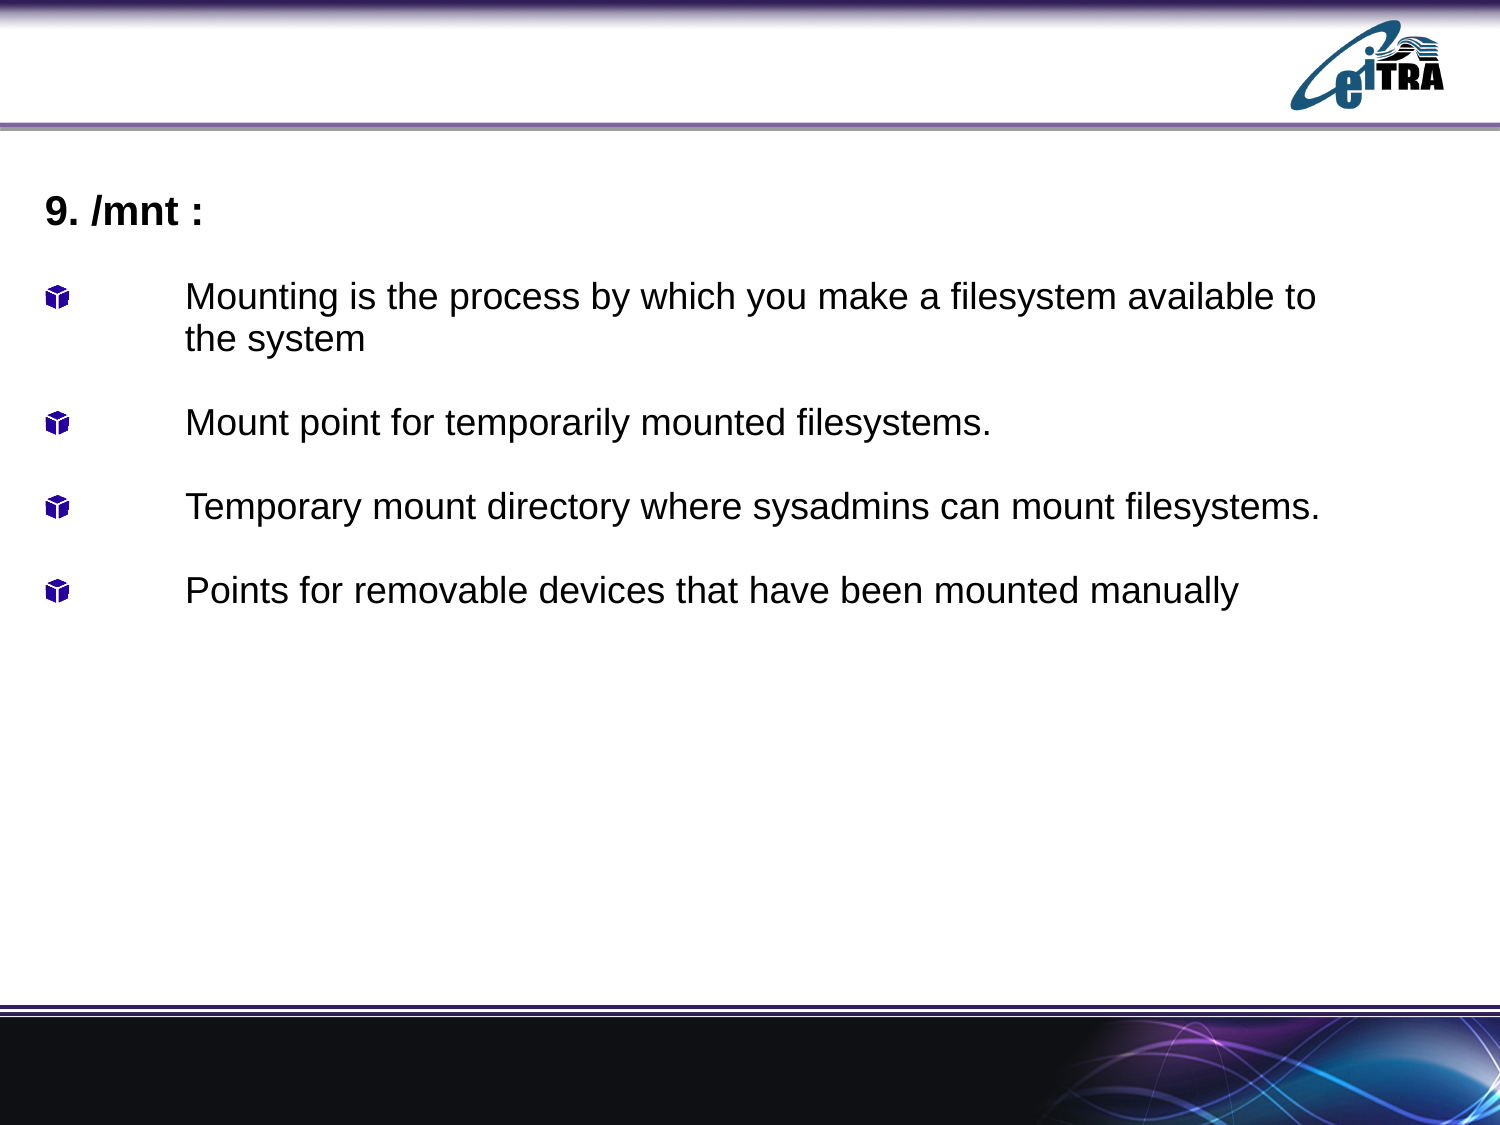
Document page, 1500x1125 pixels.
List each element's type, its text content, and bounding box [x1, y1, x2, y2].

text_box 9. /mnt : Mounting is the process by which you make a filesystem available to the system Mount point for temporarily mounted filesystems. Temporary mount directory where sysadmins can mount filesystems. Points for removable devices that have been mounted manually [30, 179, 1381, 657]
picture [0, 1005, 1500, 1125]
picture [0, 0, 1500, 146]
